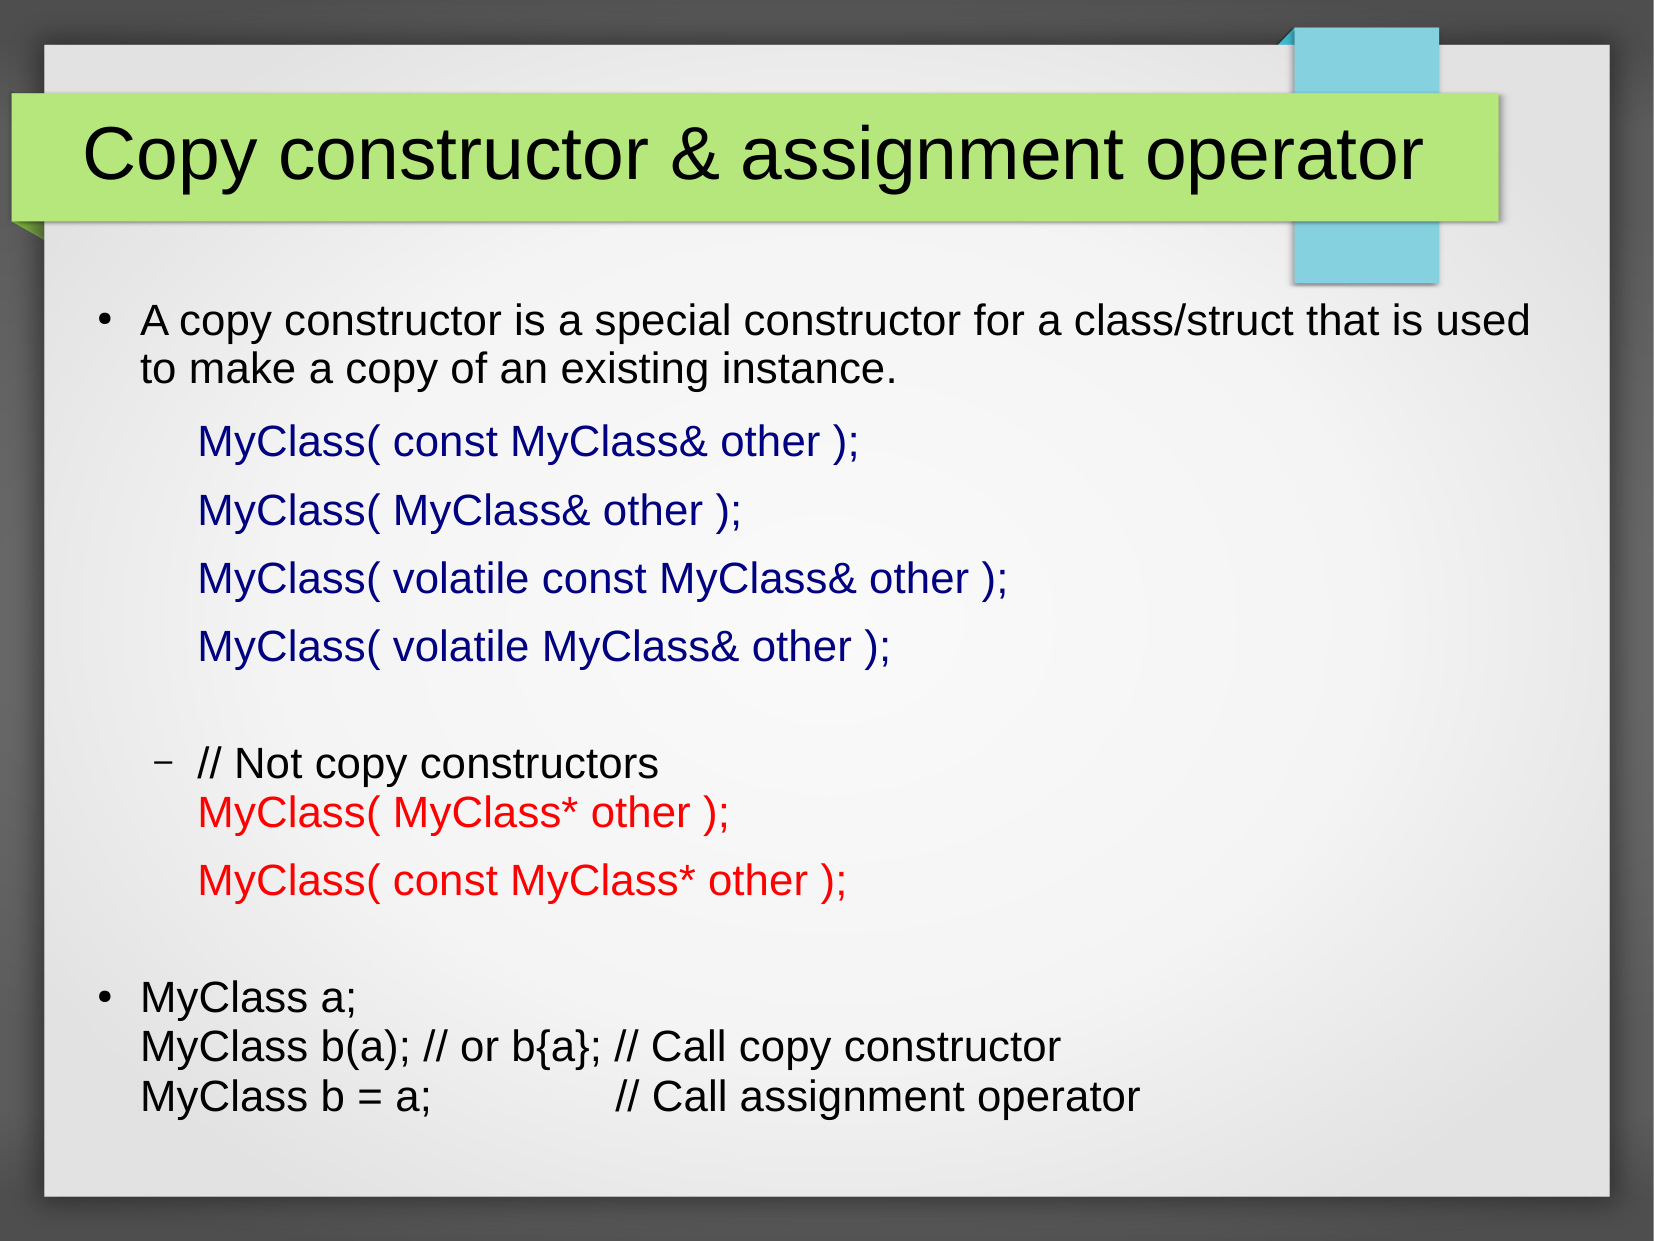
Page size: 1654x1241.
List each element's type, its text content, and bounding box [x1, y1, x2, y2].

list A copy constructor is a special constructor for a class/struct that is used to make a copy of an existing instance. MyClass( const MyClass& other ); MyClass( MyClass& other ); MyClass( volatile const MyClass& other ); MyClass( volatile MyClass& other ); // Not copy constructors MyClass( MyClass* other ); MyClass( const MyClass* other ); MyClass a; MyClass b(a); // or b{a}; // Call copy constructor MyClass b = a; // Call assignment operator [82, 295, 1571, 1182]
title Copy constructor & assignment operator [82, 94, 1512, 213]
picture [0, 0, 1654, 1241]
